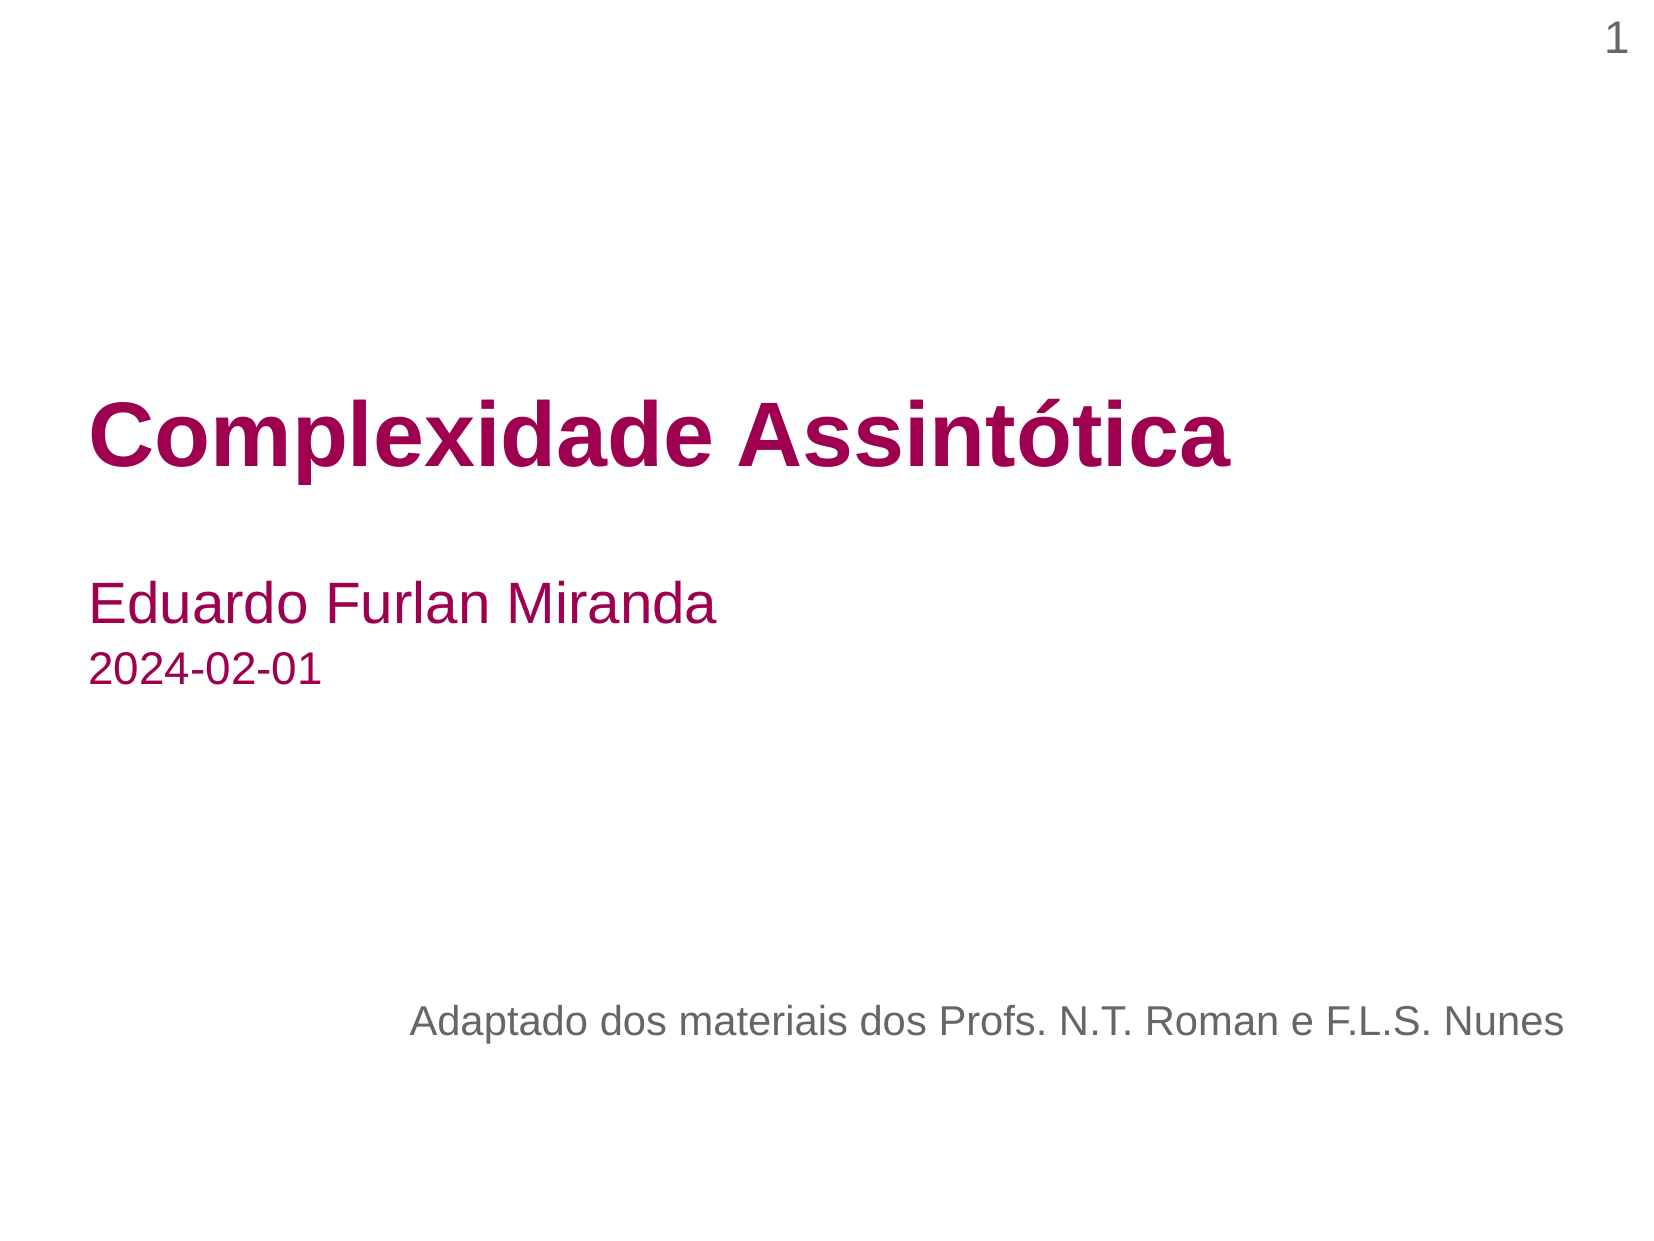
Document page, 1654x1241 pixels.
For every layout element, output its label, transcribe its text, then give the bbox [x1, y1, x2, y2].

title Complexidade Assintótica Eduardo Furlan Miranda 2024-02-01 [88, 29, 1565, 998]
list Adaptado dos materiais dos Profs. N.T. Roman e F.L.S. Nunes [88, 998, 1565, 1211]
